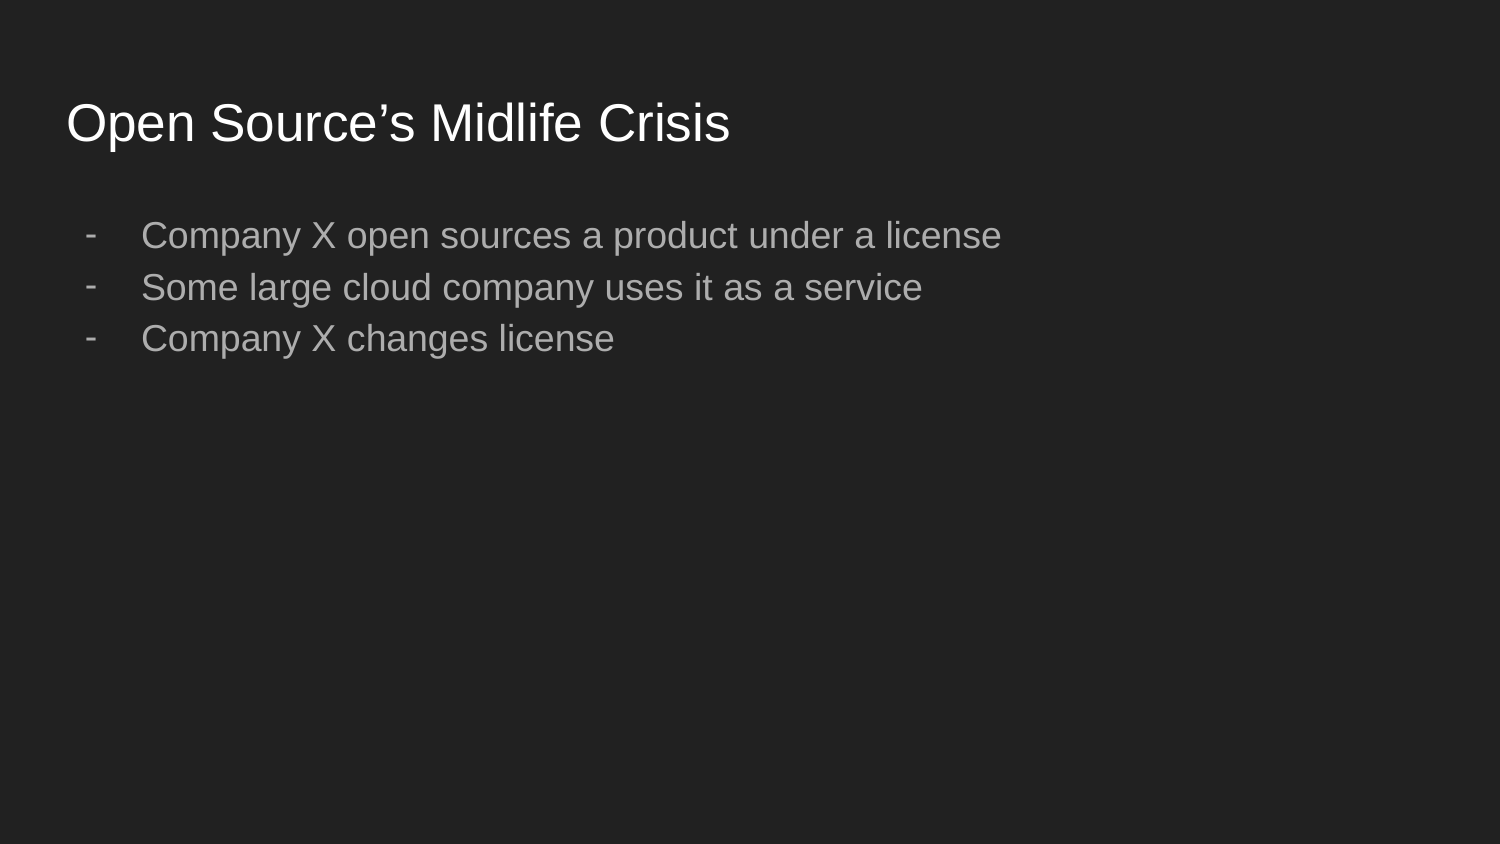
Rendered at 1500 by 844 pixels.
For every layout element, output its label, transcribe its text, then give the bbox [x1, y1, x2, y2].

list Company X open sources a product under a license Some large cloud company uses it as a service Company X changes license [51, 189, 1449, 750]
title Open Source’s Midlife Crisis [51, 72, 1449, 167]
